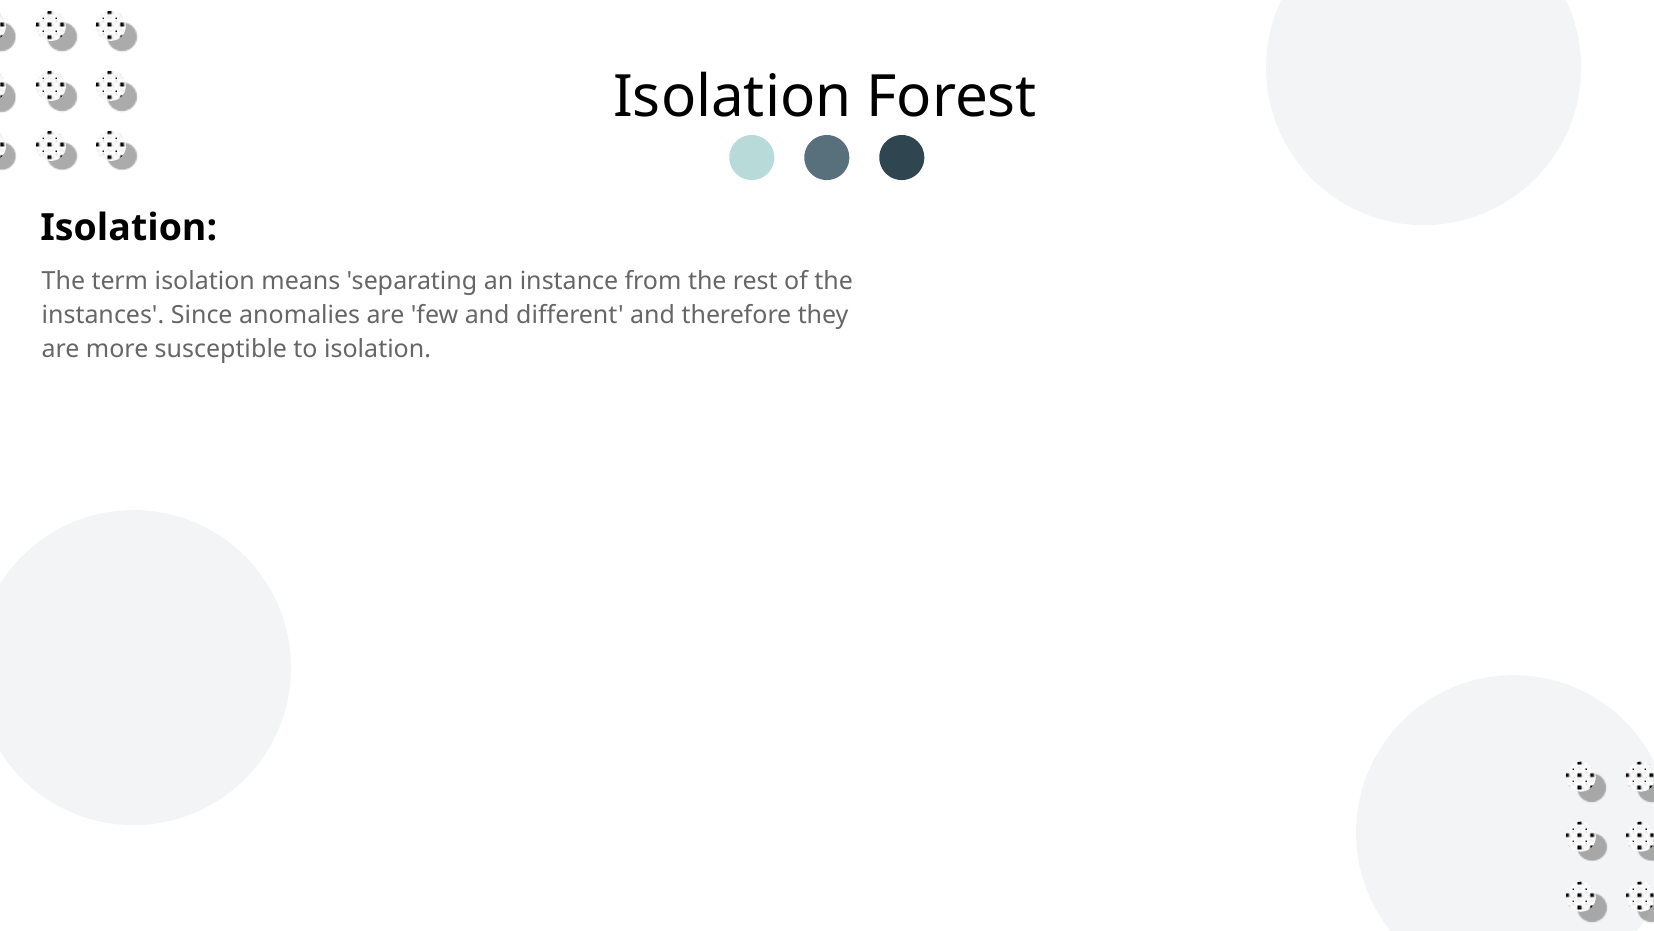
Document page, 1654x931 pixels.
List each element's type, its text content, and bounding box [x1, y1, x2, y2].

picture [1565, 761, 1596, 792]
picture [95, 10, 126, 41]
text_box The term isolation means 'separating an instance from the rest of the instances'. Since anomalies are 'few and different' and therefore they are more susceptible to isolation. [26, 255, 901, 393]
picture [0, 133, 7, 159]
text_box [729, 135, 775, 181]
picture [1625, 761, 1654, 792]
picture [95, 130, 127, 161]
picture [1565, 821, 1596, 852]
picture [1625, 881, 1654, 912]
picture [95, 70, 126, 101]
picture [1565, 881, 1596, 912]
text_box Isolation Forest [420, 46, 1231, 144]
picture [35, 10, 66, 41]
text_box Isolation: [25, 193, 356, 260]
picture [1625, 821, 1654, 852]
picture [0, 74, 6, 99]
picture [0, 13, 6, 38]
text_box [879, 135, 925, 181]
picture [35, 70, 66, 101]
picture [35, 130, 67, 161]
text_box [804, 135, 850, 181]
